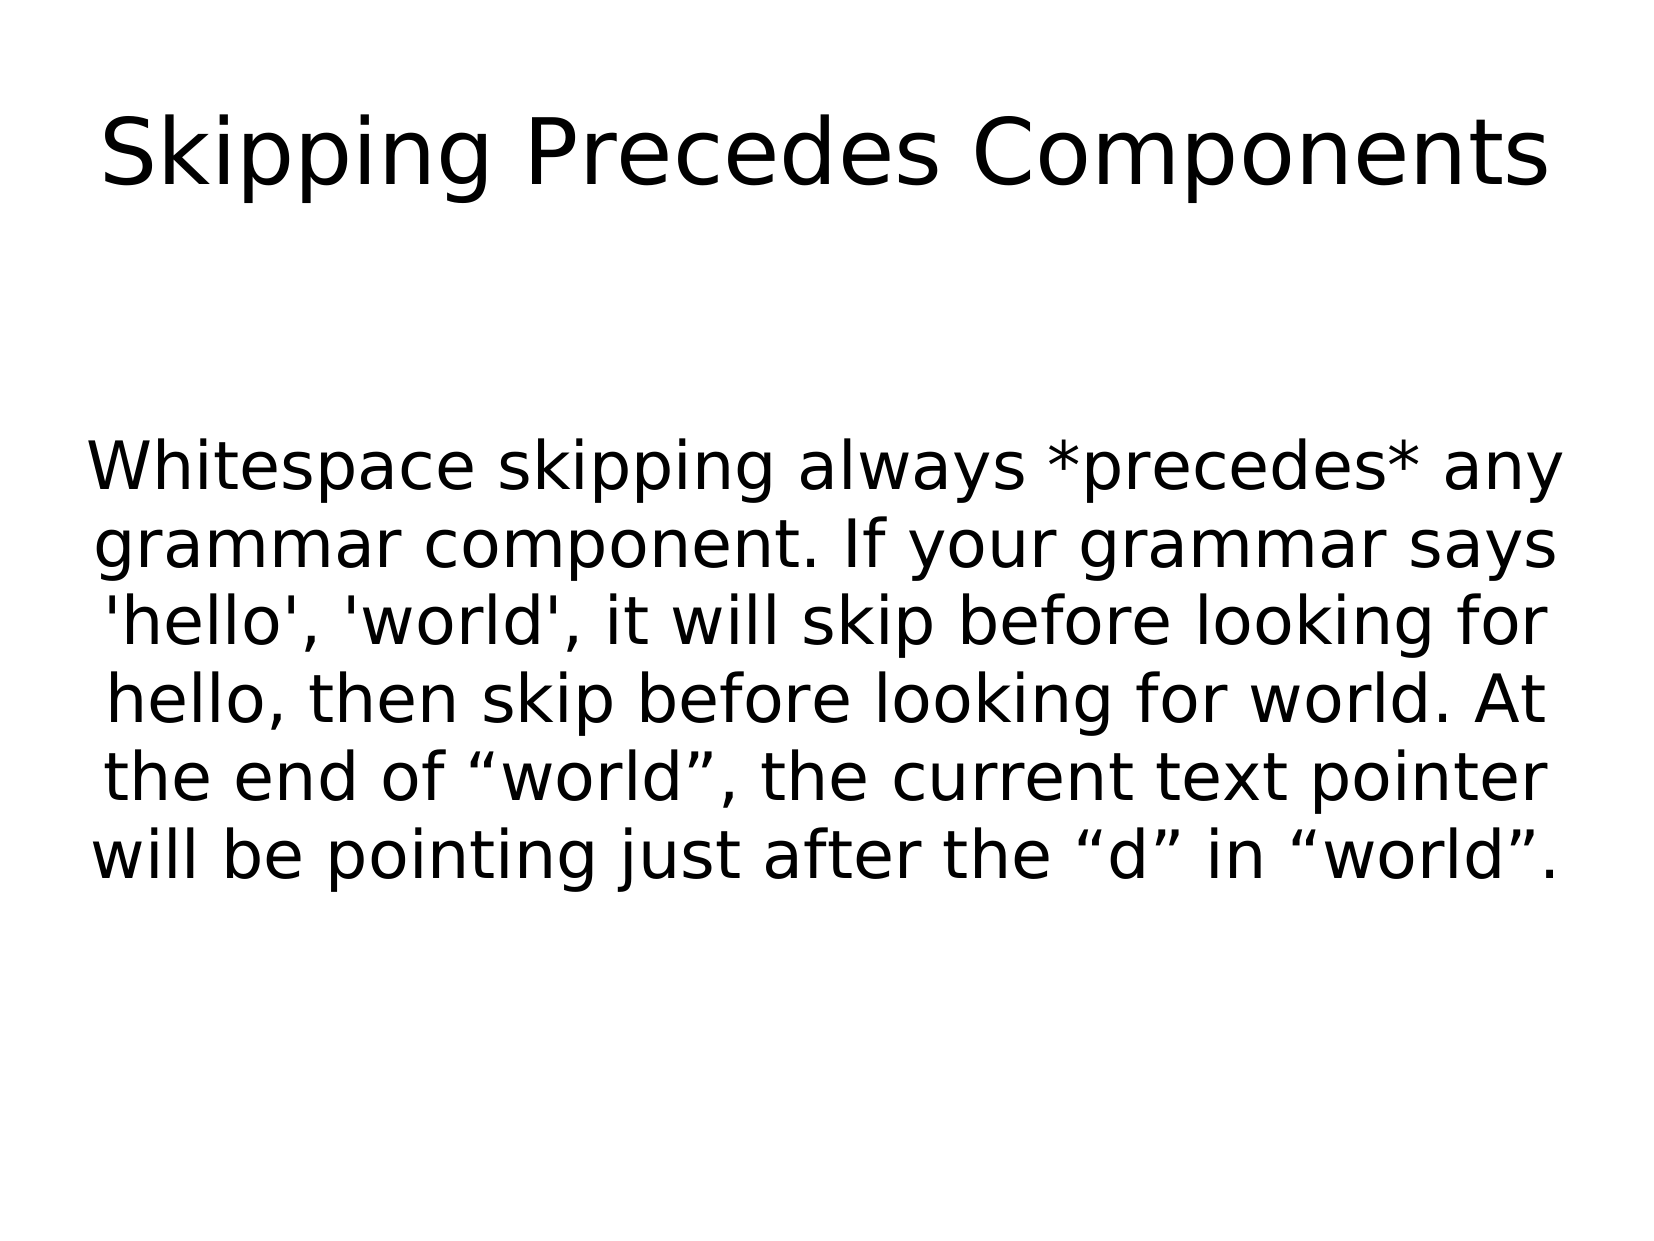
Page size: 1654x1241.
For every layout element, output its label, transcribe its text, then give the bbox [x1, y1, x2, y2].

subtitle Whitespace skipping always *precedes* any grammar component. If your grammar says 'hello', 'world', it will skip before looking for hello, then skip before looking for world. At the end of “world”, the current text pointer will be pointing just after the “d” in “world”. [82, 290, 1571, 1109]
title Skipping Precedes Components [82, 49, 1571, 257]
